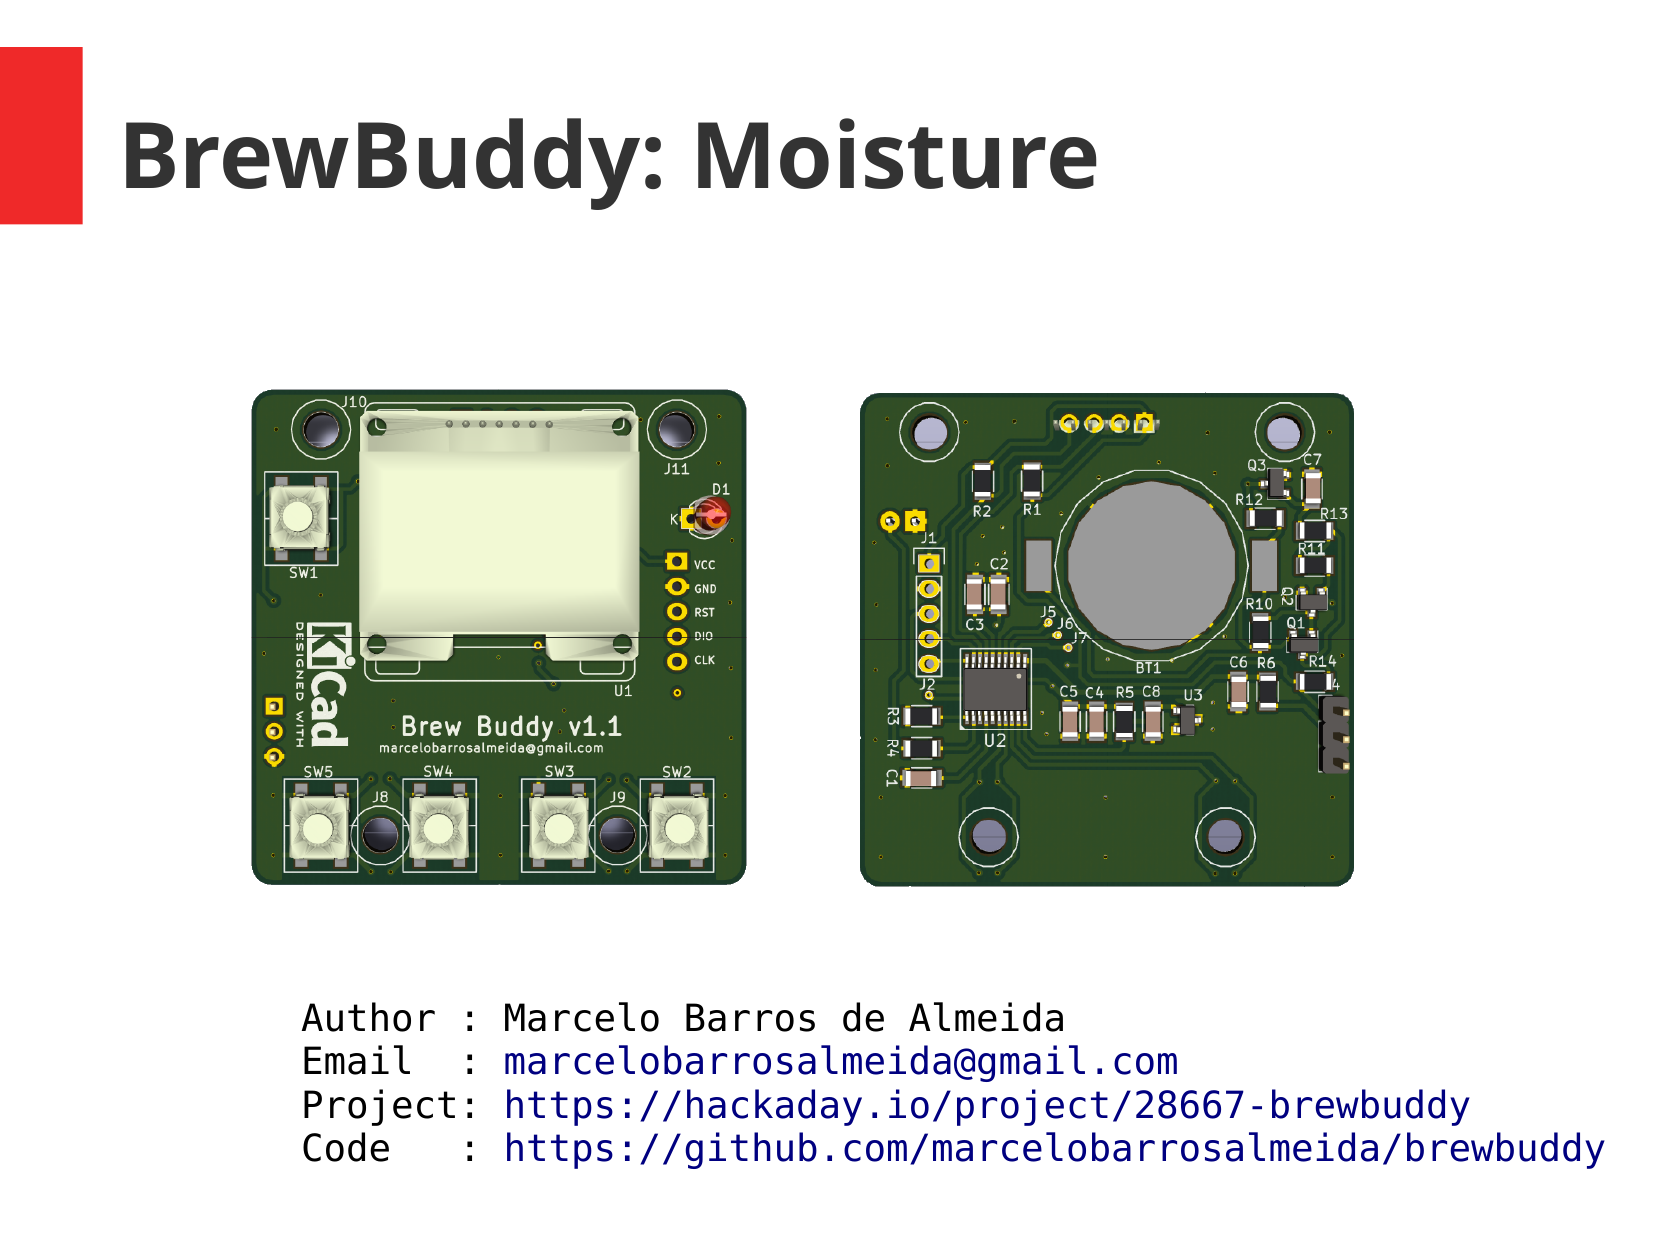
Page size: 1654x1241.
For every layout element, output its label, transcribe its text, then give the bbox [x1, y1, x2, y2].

title BrewBuddy: Moisture [118, 49, 1571, 257]
subtitle Author : Marcelo Barros de Almeida Email : marcelobarrosalmeida@gmail.com Project: https://hackaday.io/project/28667-brewbuddy Code : https://github.com/marcelobarrosalmeida/brewbuddy [301, 889, 1654, 1224]
picture [856, 387, 1359, 890]
picture [248, 381, 750, 890]
